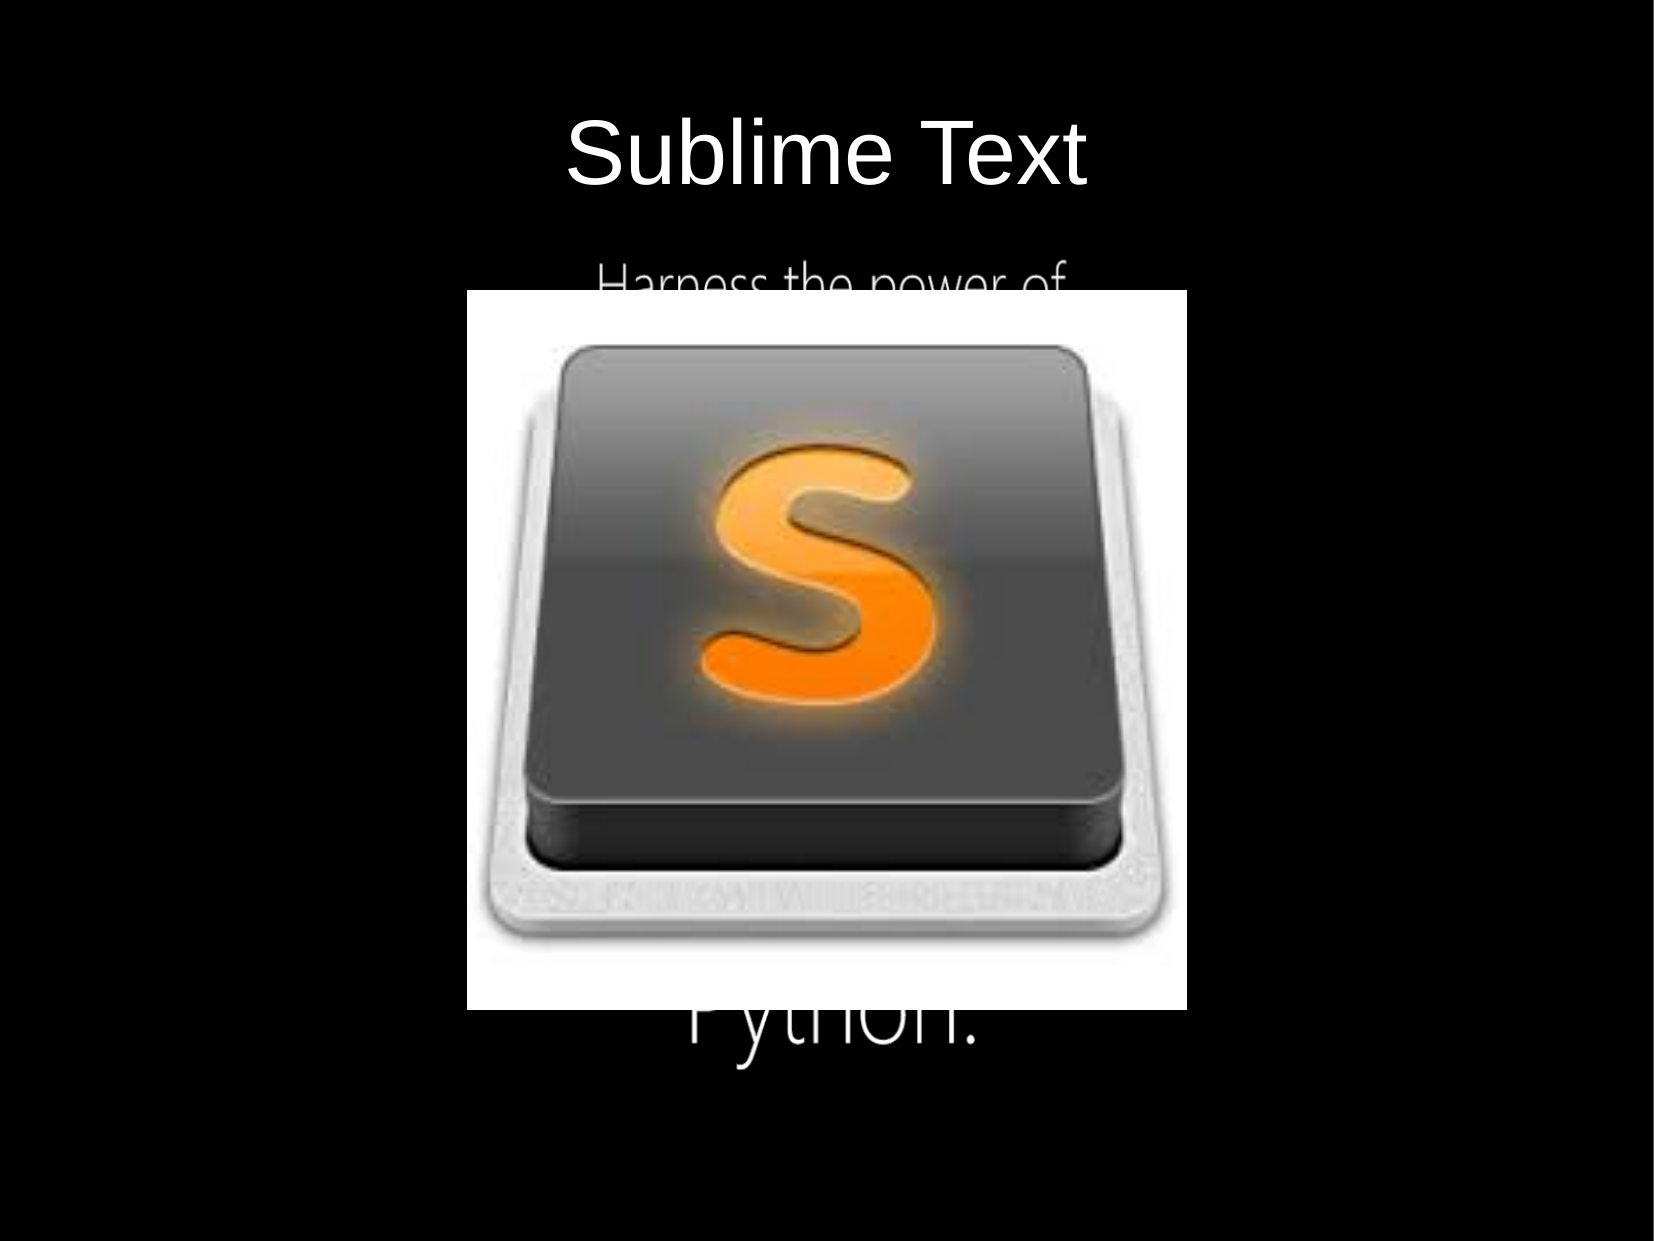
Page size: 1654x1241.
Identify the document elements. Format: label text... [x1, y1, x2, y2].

picture [0, 0, 1654, 1241]
title Sublime Text [82, 49, 1571, 257]
